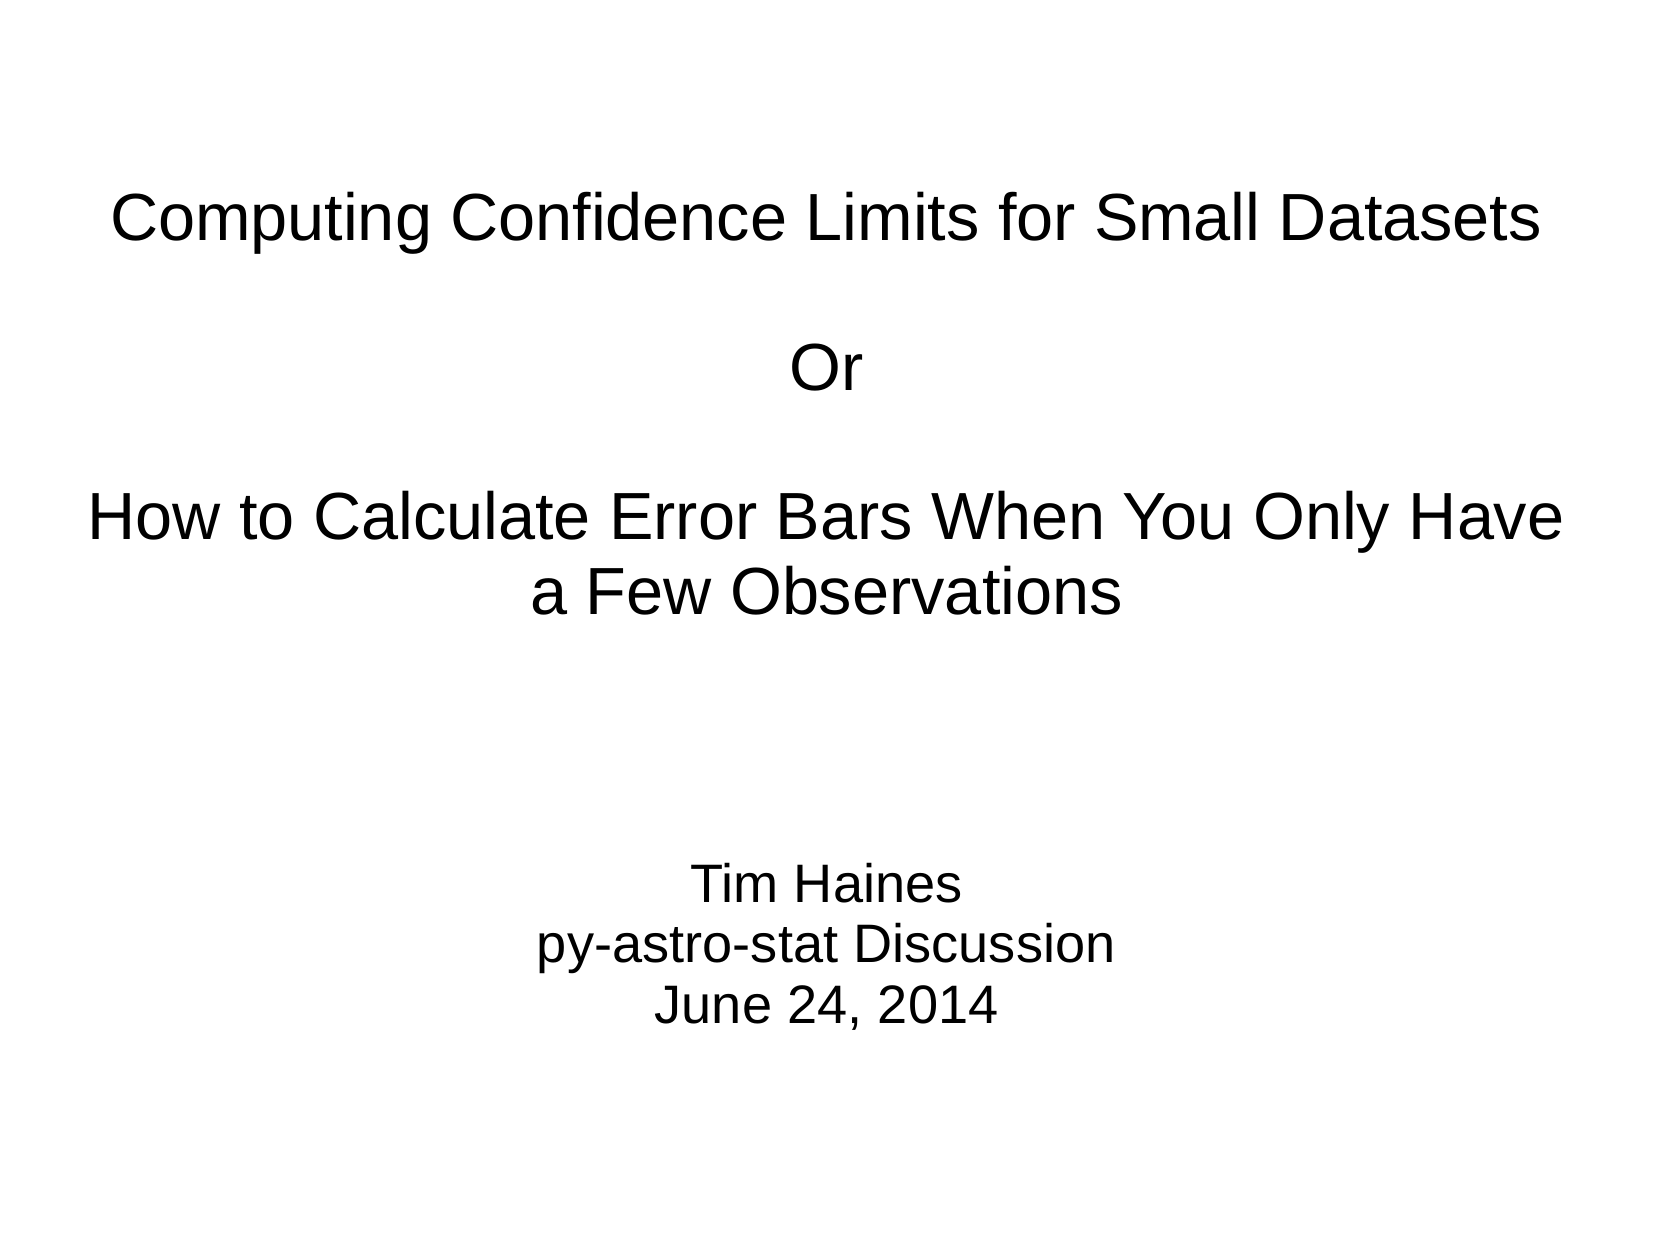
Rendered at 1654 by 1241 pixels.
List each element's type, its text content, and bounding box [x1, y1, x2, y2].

subtitle Computing Confidence Limits for Small Datasets Or How to Calculate Error Bars When You Only Have a Few Observations Tim Haines py-astro-stat Discussion June 24, 2014 [82, 60, 1571, 1156]
